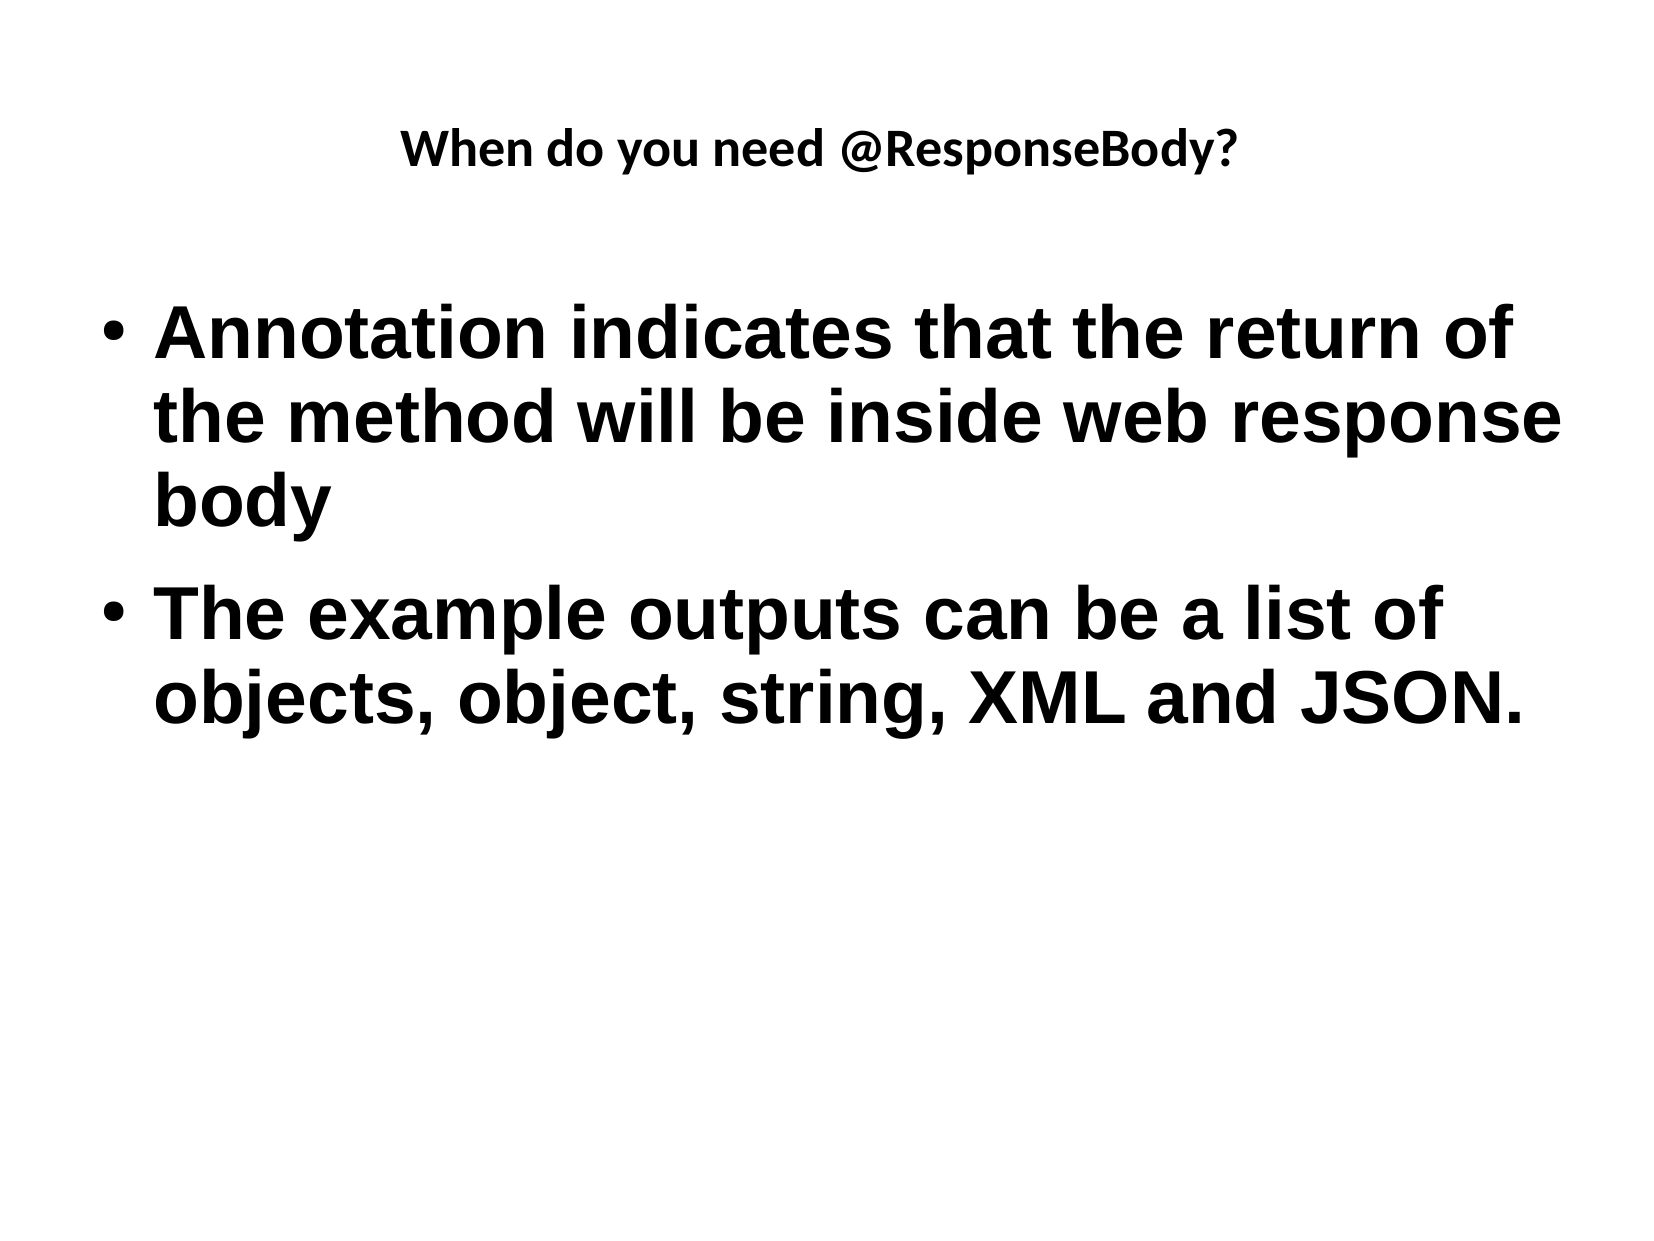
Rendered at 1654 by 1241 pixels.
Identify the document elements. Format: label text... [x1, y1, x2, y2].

list Annotation indicates that the return of the method will be inside web response body The example outputs can be a list of objects, object, string, XML and JSON. [82, 290, 1571, 1153]
title When do you need @ResponseBody? [82, 49, 1571, 257]
